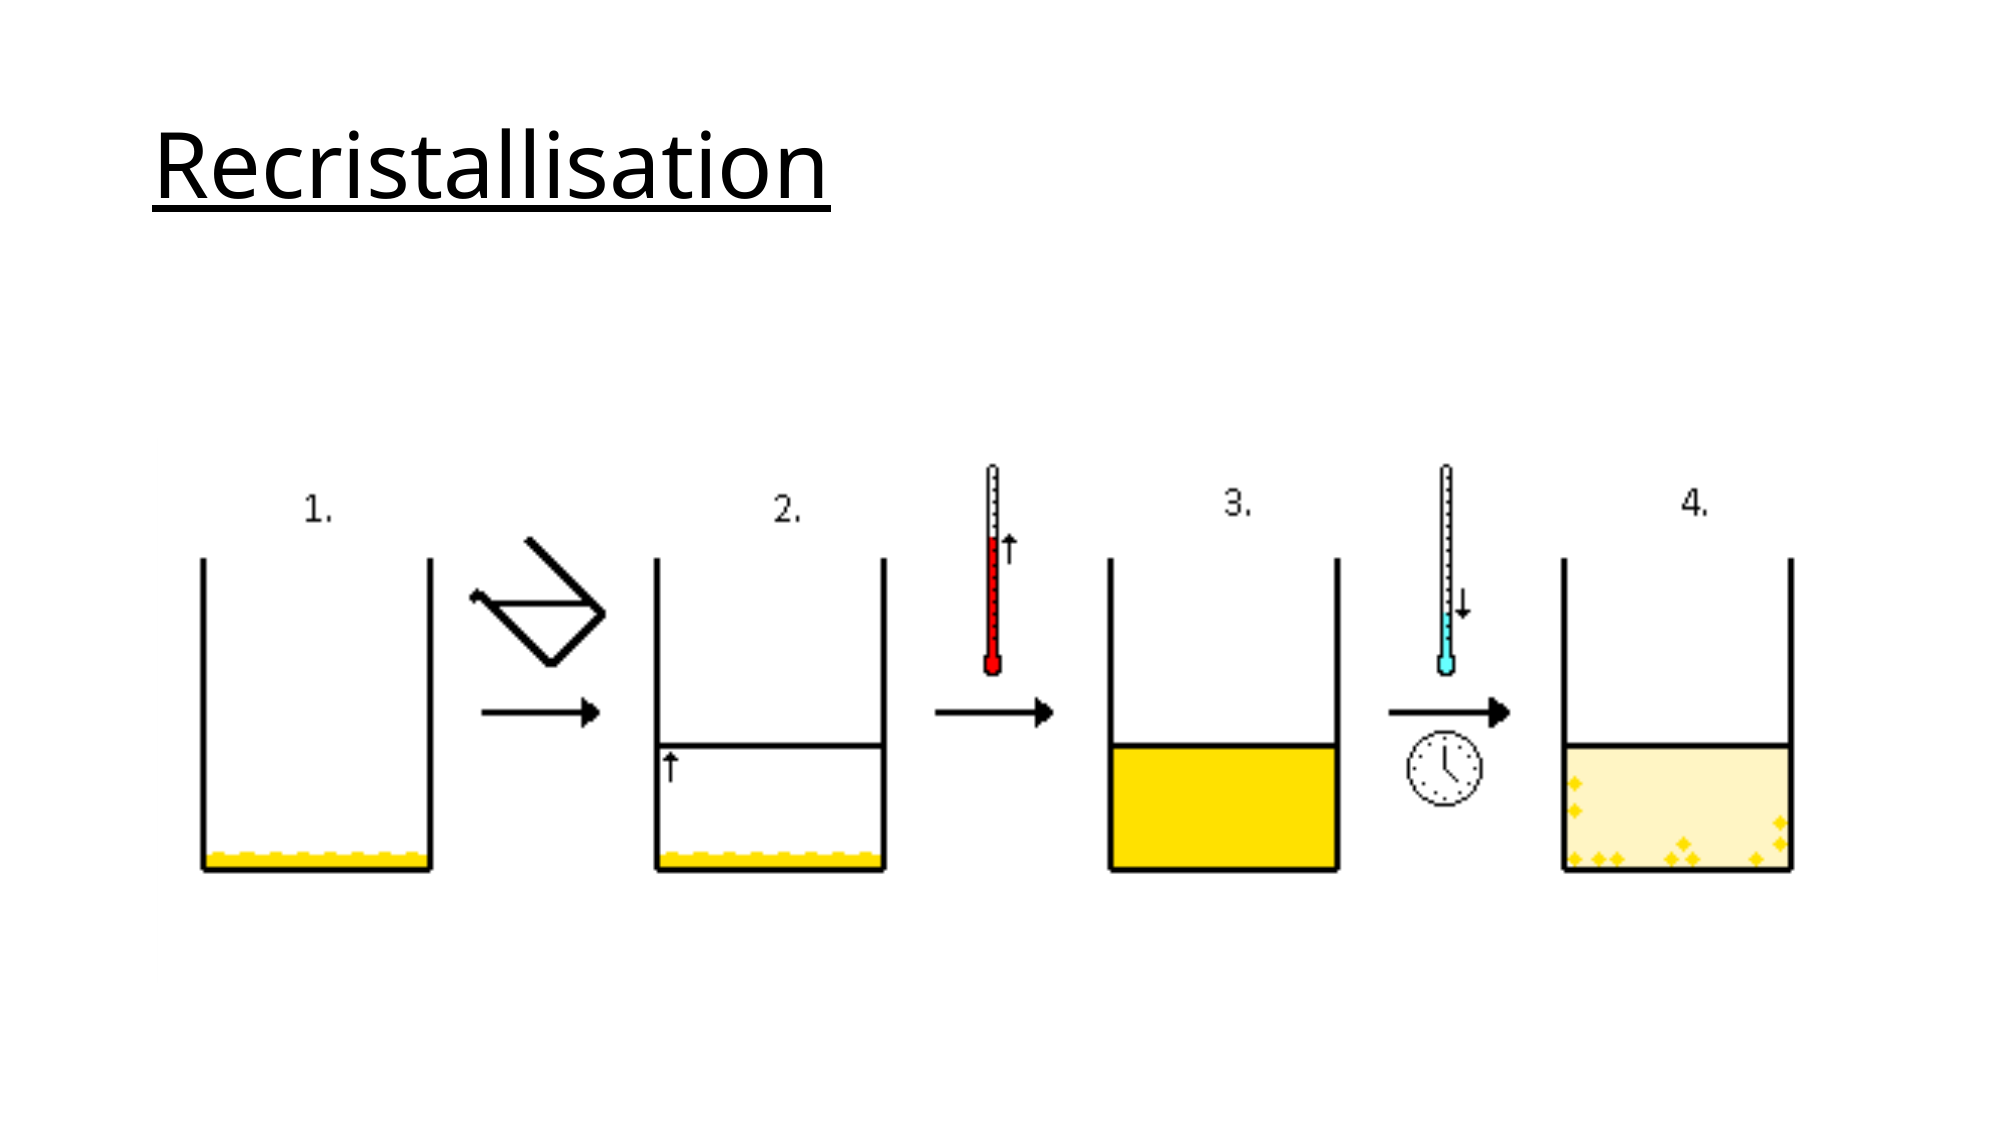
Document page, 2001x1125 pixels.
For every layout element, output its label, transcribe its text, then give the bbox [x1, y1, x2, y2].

picture [156, 438, 1919, 983]
title Recristallisation [137, 59, 1863, 278]
